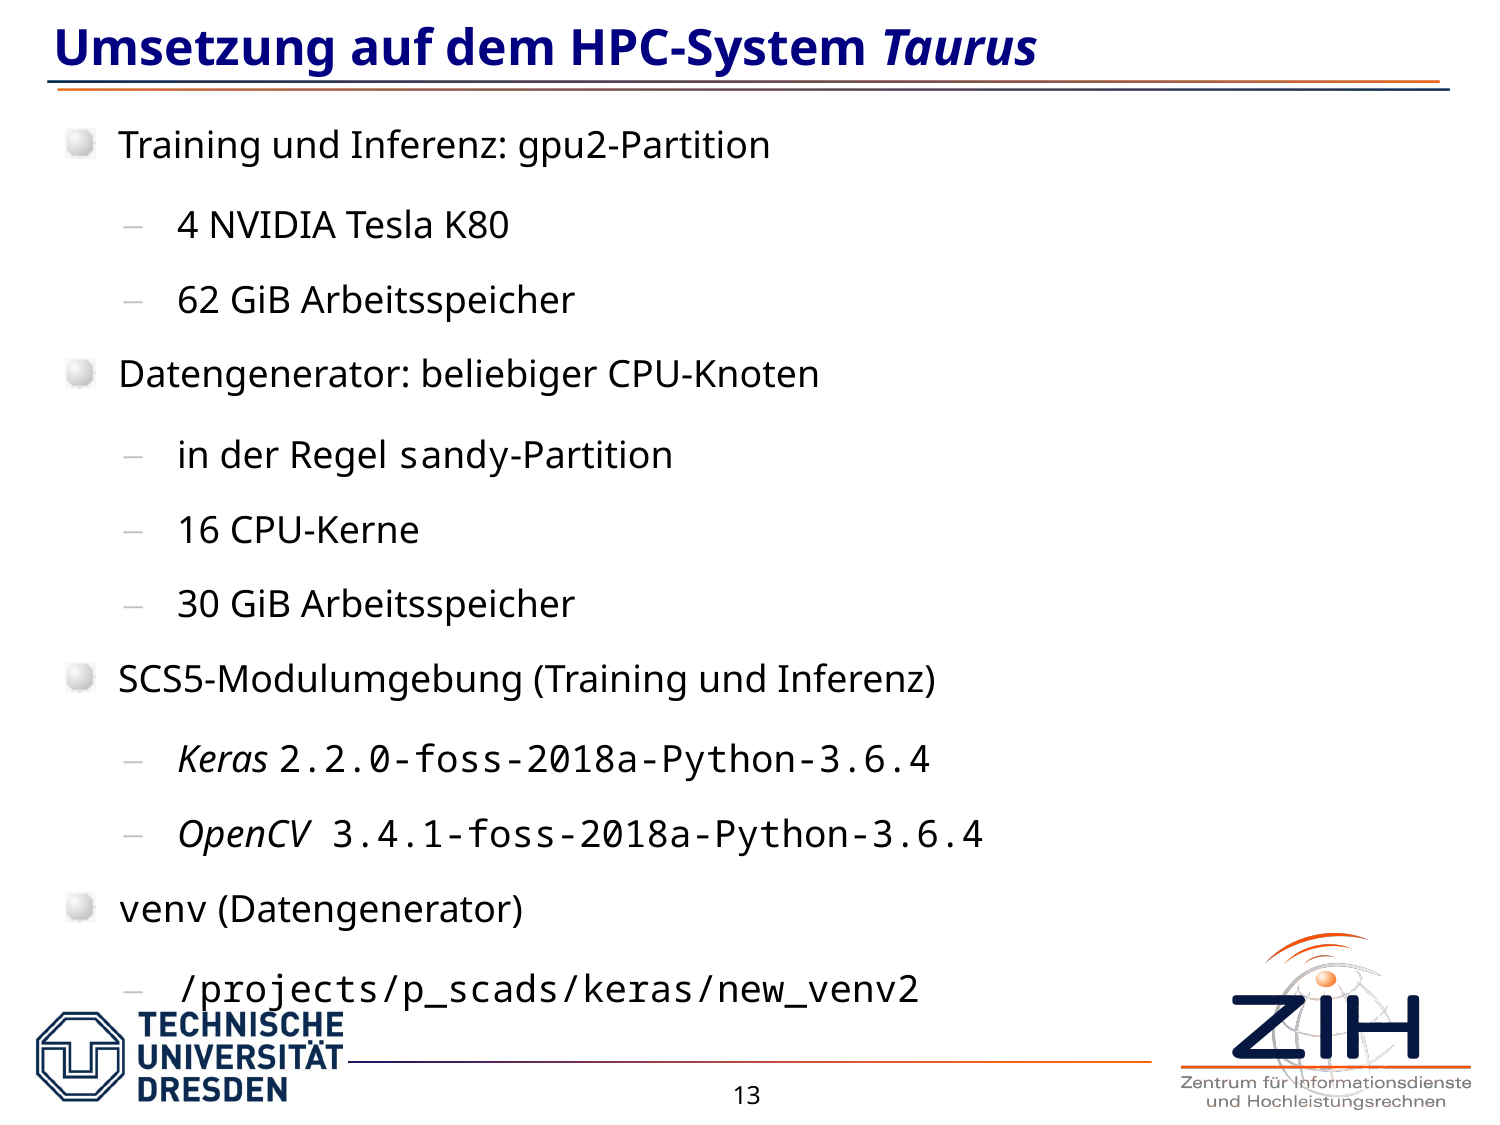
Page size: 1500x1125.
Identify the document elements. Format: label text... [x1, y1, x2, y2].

picture [35, 1011, 343, 1102]
title Umsetzung auf dem HPC-System Taurus [53, 12, 1453, 81]
list Training und Inferenz: gpu2-Partition 4 NVIDIA Tesla K80 62 GiB Arbeitsspeicher Datengenerator: beliebiger CPU-Knoten in der Regel sandy-Partition 16 CPU-Kerne 30 GiB Arbeitsspeicher SCS5-Modulumgebung (Training und Inferenz) Keras 2.2.0-foss-2018a-Python-3.6.4 OpenCV 3.4.1-foss-2018a-Python-3.6.4 venv (Datengenerator) /projects/p_scads/keras/new_venv2 [29, 118, 1486, 931]
picture [47, 80, 1450, 91]
picture [1181, 933, 1471, 1110]
